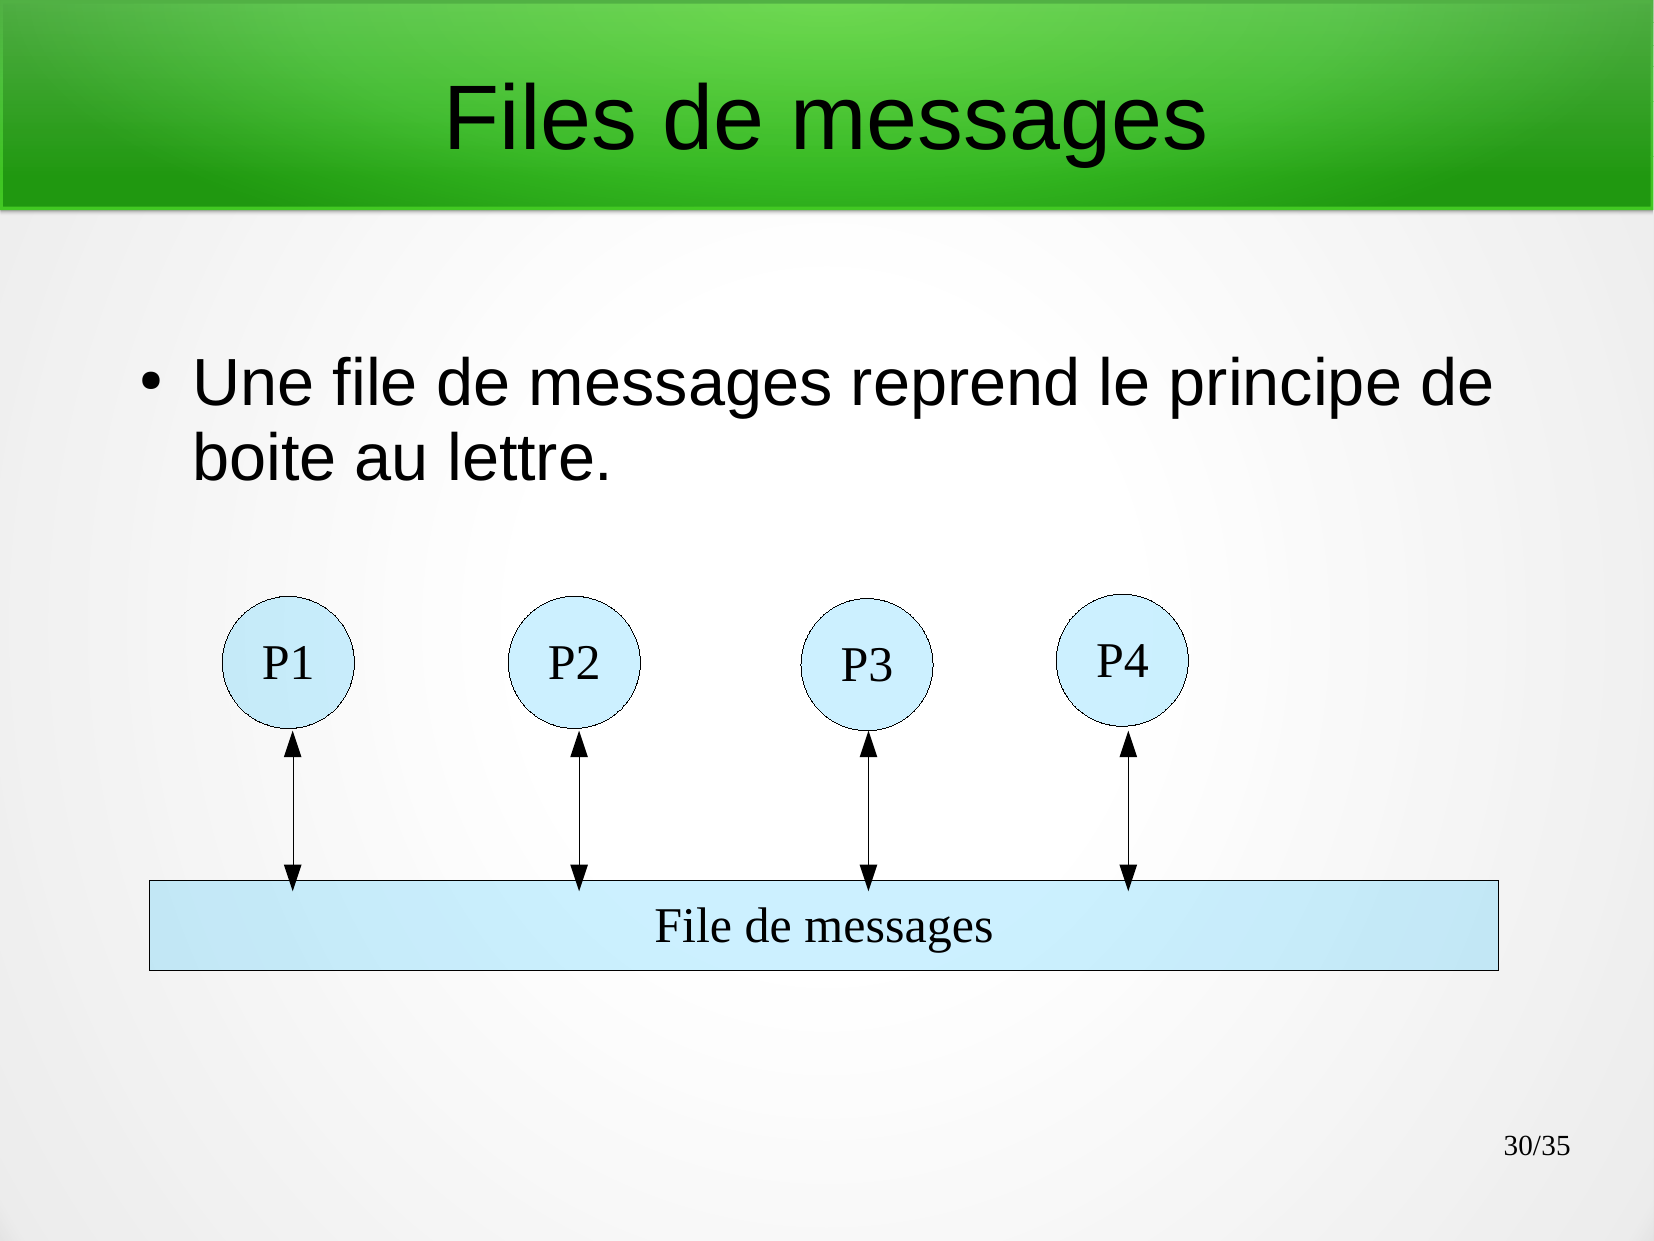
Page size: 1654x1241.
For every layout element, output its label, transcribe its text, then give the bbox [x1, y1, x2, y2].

list Une file de messages reprend le principe de boite au lettre. [121, 344, 1534, 1127]
text_box File de messages [149, 880, 1499, 971]
text_box P3 [800, 598, 934, 731]
title Files de messages [82, 47, 1571, 189]
text_box P2 [508, 596, 641, 729]
text_box P1 [222, 596, 355, 729]
text_box P4 [1056, 594, 1189, 727]
